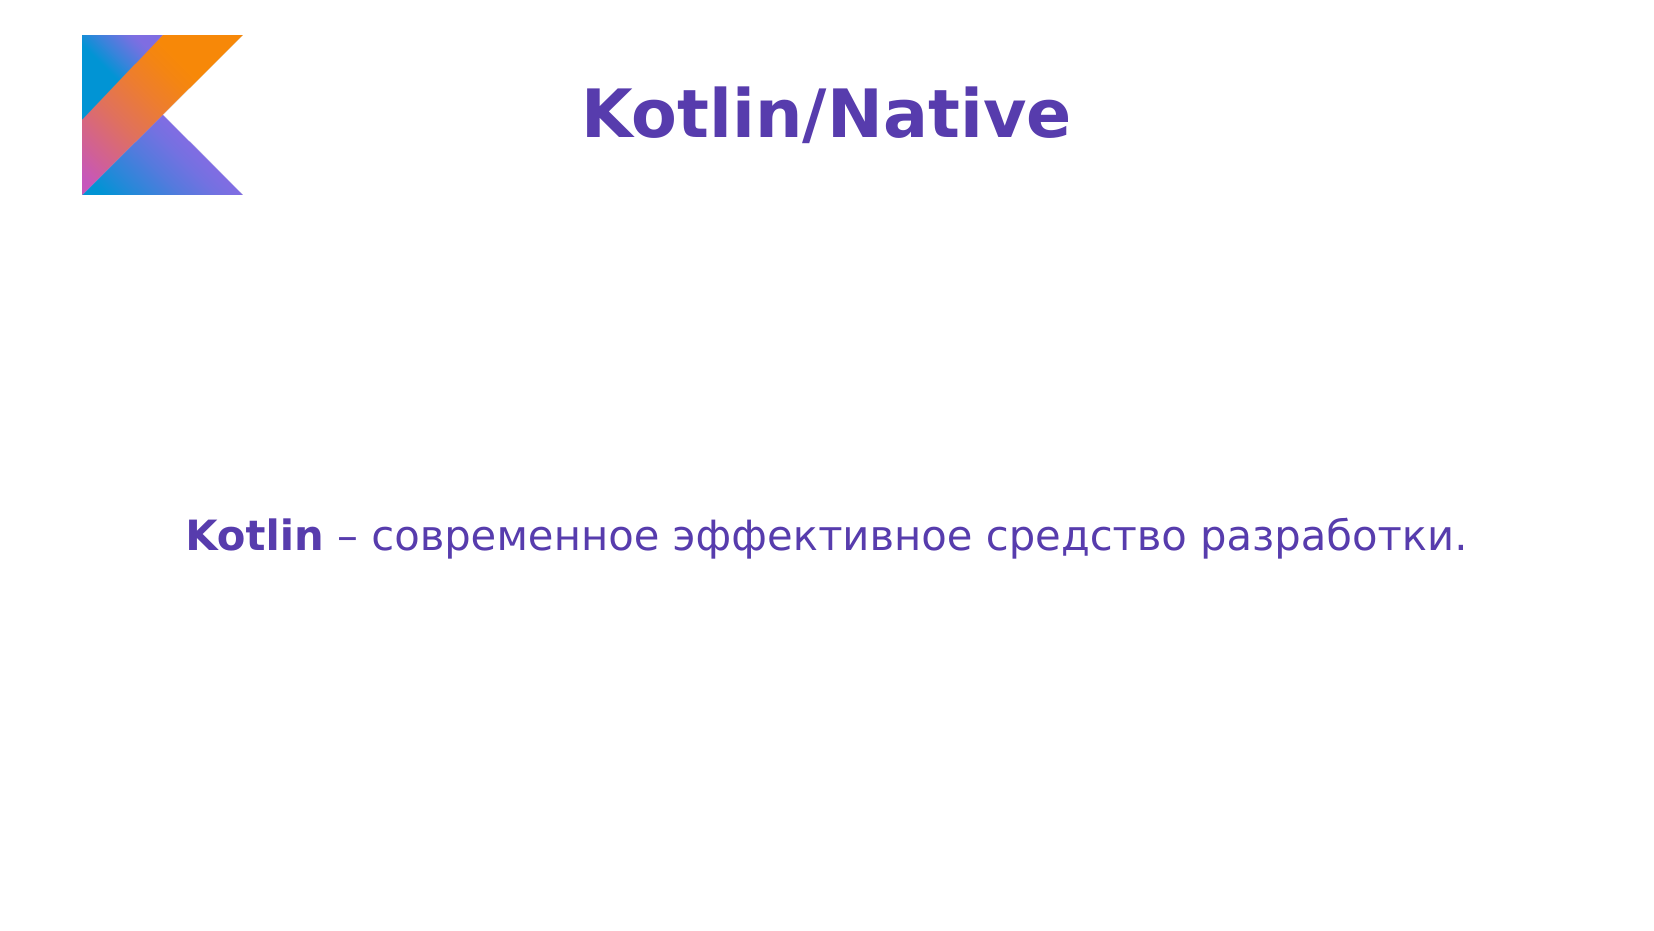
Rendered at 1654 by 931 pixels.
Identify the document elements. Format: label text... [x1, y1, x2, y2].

title Kotlin/Native [243, 37, 1571, 193]
subtitle Kotlin – современное эффективное средство разработки. [82, 217, 1571, 757]
picture [82, 35, 243, 195]
